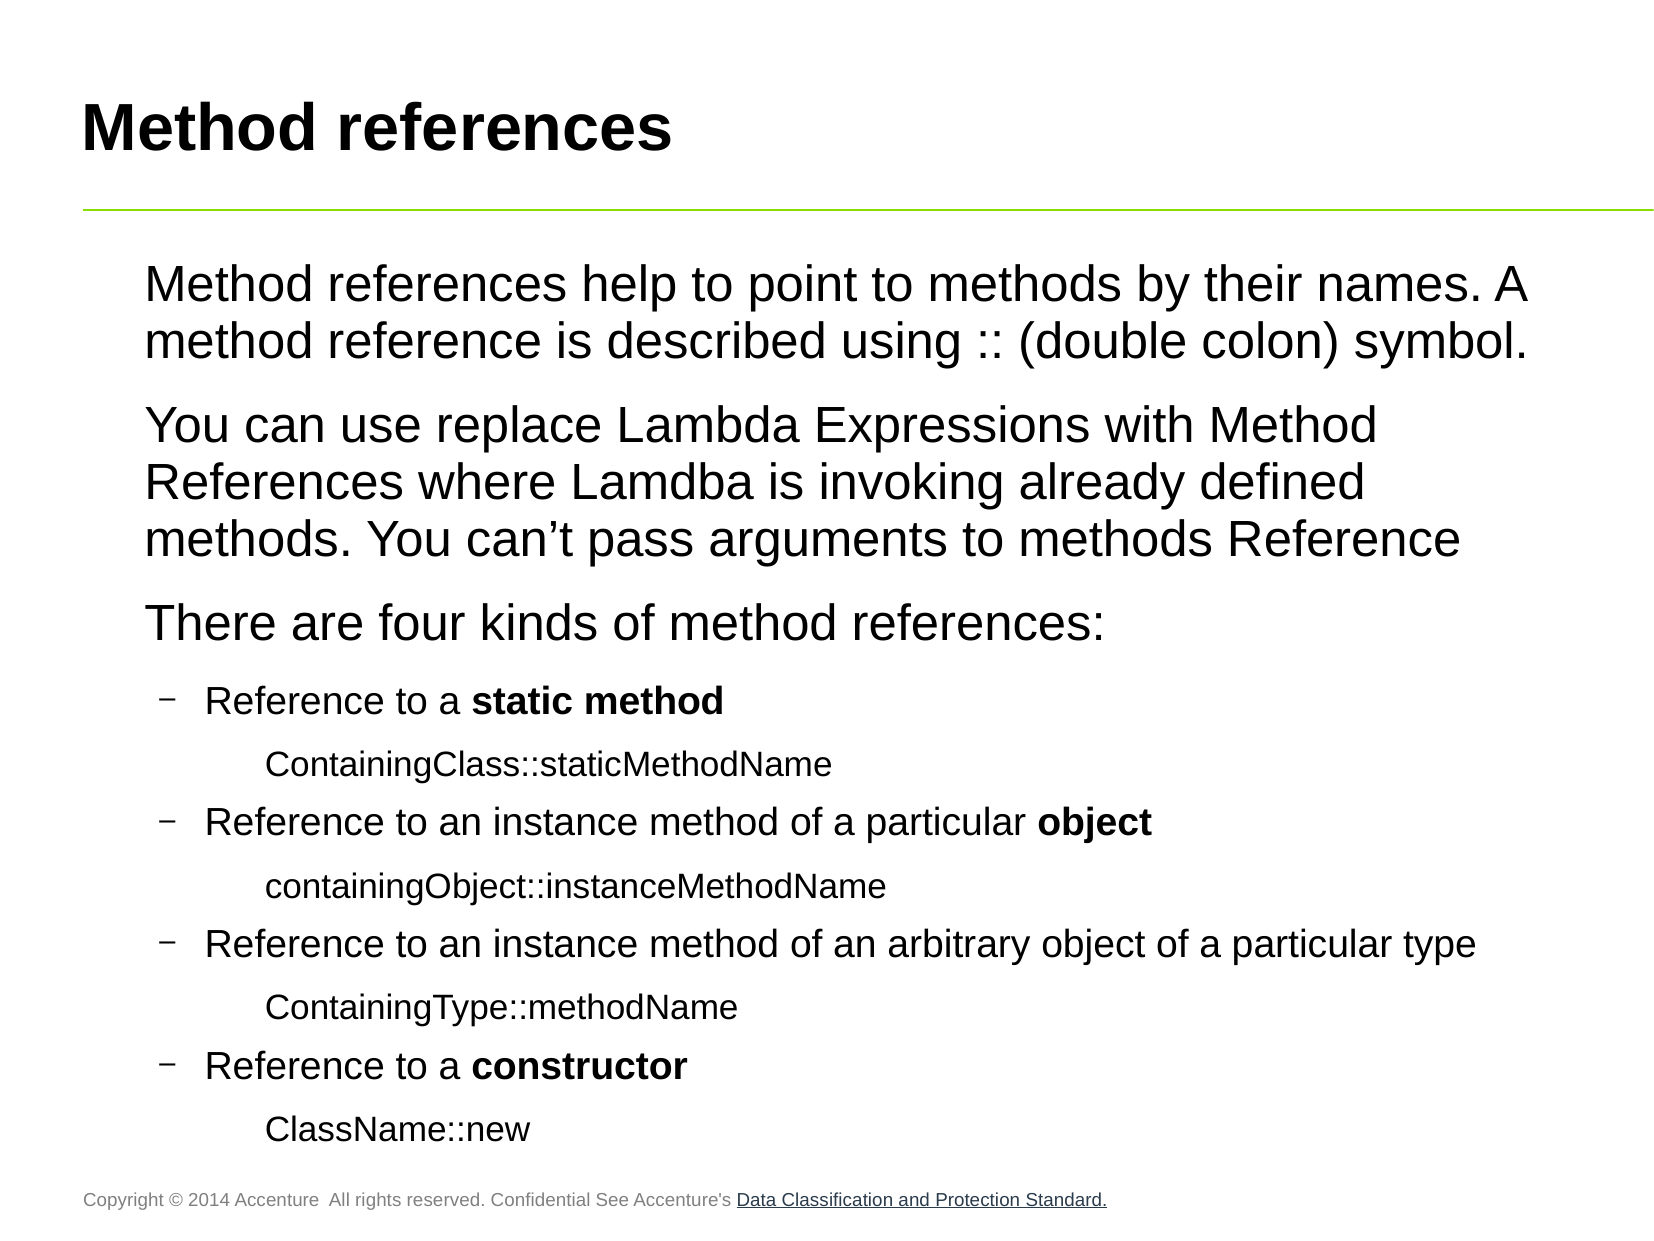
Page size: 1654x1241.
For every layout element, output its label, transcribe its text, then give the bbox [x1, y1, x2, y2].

title Method references [81, 56, 1654, 199]
list Method references help to point to methods by their names. A method reference is described using :: (double colon) symbol. You can use replace Lambda Expressions with Method References where Lamdba is invoking already defined methods. You can’t pass arguments to methods Reference There are four kinds of method references: Reference to a static method ContainingClass::staticMethodName Reference to an instance method of a particular object containingObject::instanceMethodName Reference to an instance method of an arbitrary object of a particular type ContainingType::methodName Reference to a constructor ClassName::new [84, 255, 1573, 1166]
